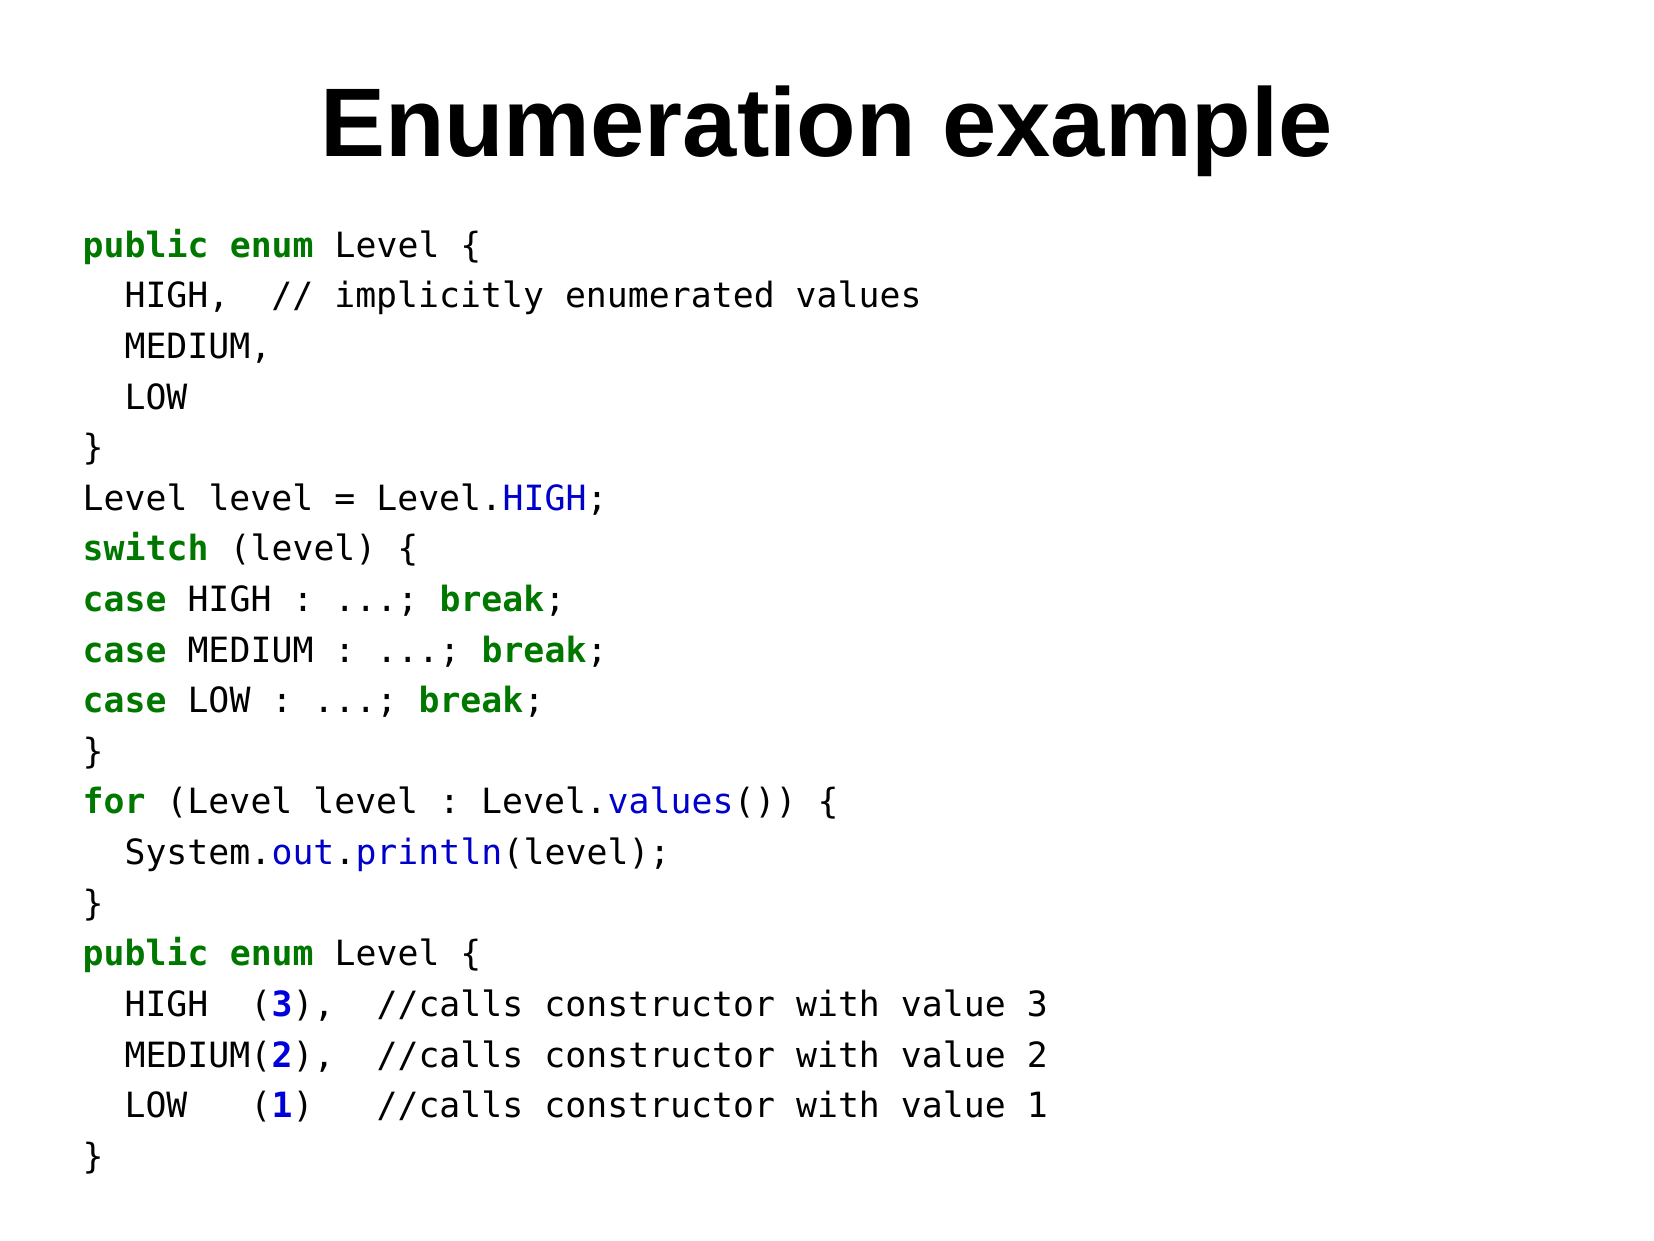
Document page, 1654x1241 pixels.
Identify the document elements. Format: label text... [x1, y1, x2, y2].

title Enumeration example [82, 49, 1571, 196]
list public enum Level { HIGH, // implicitly enumerated values MEDIUM, LOW } Level level = Level.HIGH; switch (level) { case HIGH : ...; break; case MEDIUM : ...; break; case LOW : ...; break; } for (Level level : Level.values()) { System.out.println(level); } public enum Level { HIGH (3), //calls constructor with value 3 MEDIUM(2), //calls constructor with value 2 LOW (1) //calls constructor with value 1 } [82, 225, 1538, 1186]
